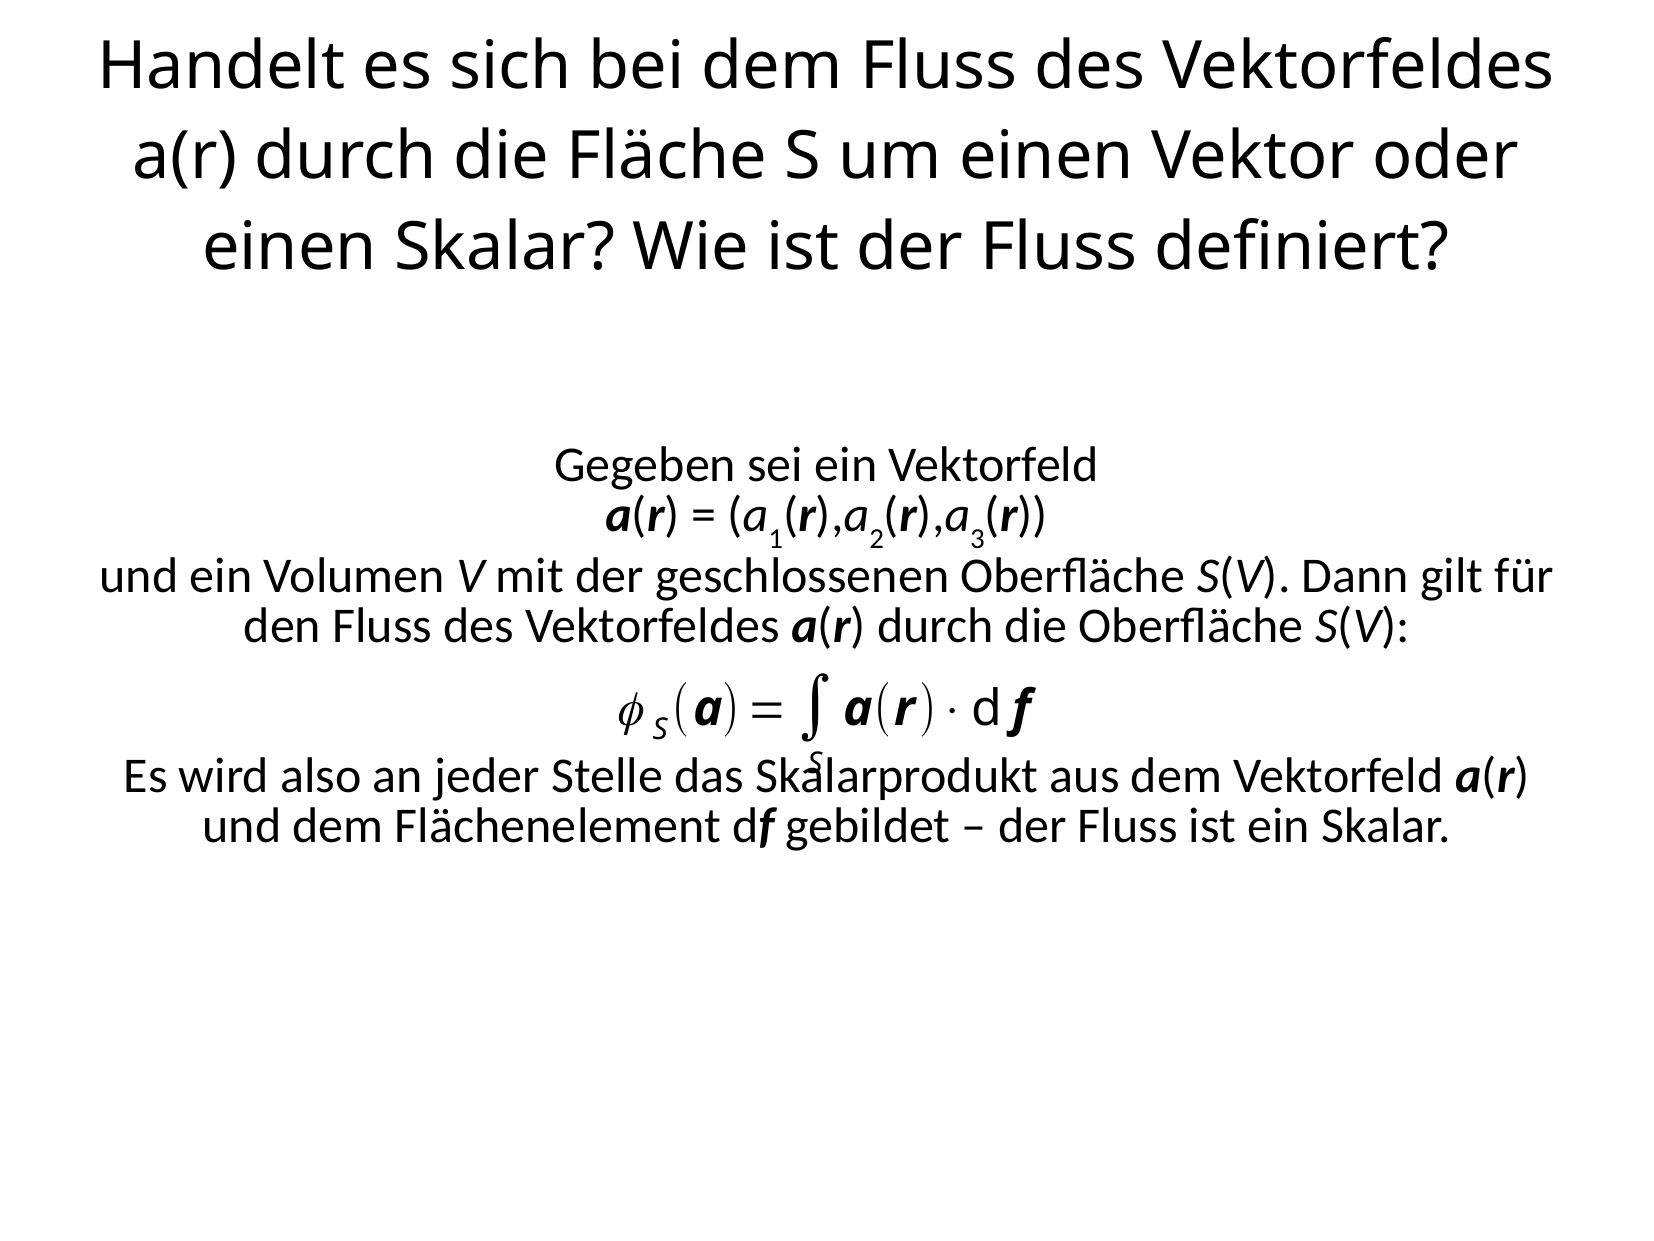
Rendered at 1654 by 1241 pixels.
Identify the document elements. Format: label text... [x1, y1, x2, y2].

title Handelt es sich bei dem Fluss des Vektorfeldes a(r) durch die Fläche S um einen Vektor oder einen Skalar? Wie ist der Fluss definiert? [82, 19, 1571, 287]
chart [608, 670, 1045, 783]
subtitle Gegeben sei ein Vektorfeld a(r) = (a1(r),a2(r),a3(r)) und ein Volumen V mit der geschlossenen Oberfläche S(V). Dann gilt für den Fluss des Vektorfeldes a(r) durch die Oberfläche S(V): Es wird also an jeder Stelle das Skalarprodukt aus dem Vektorfeld a(r) und dem Flächenelement df gebildet – der Fluss ist ein Skalar. [82, 290, 1571, 1010]
